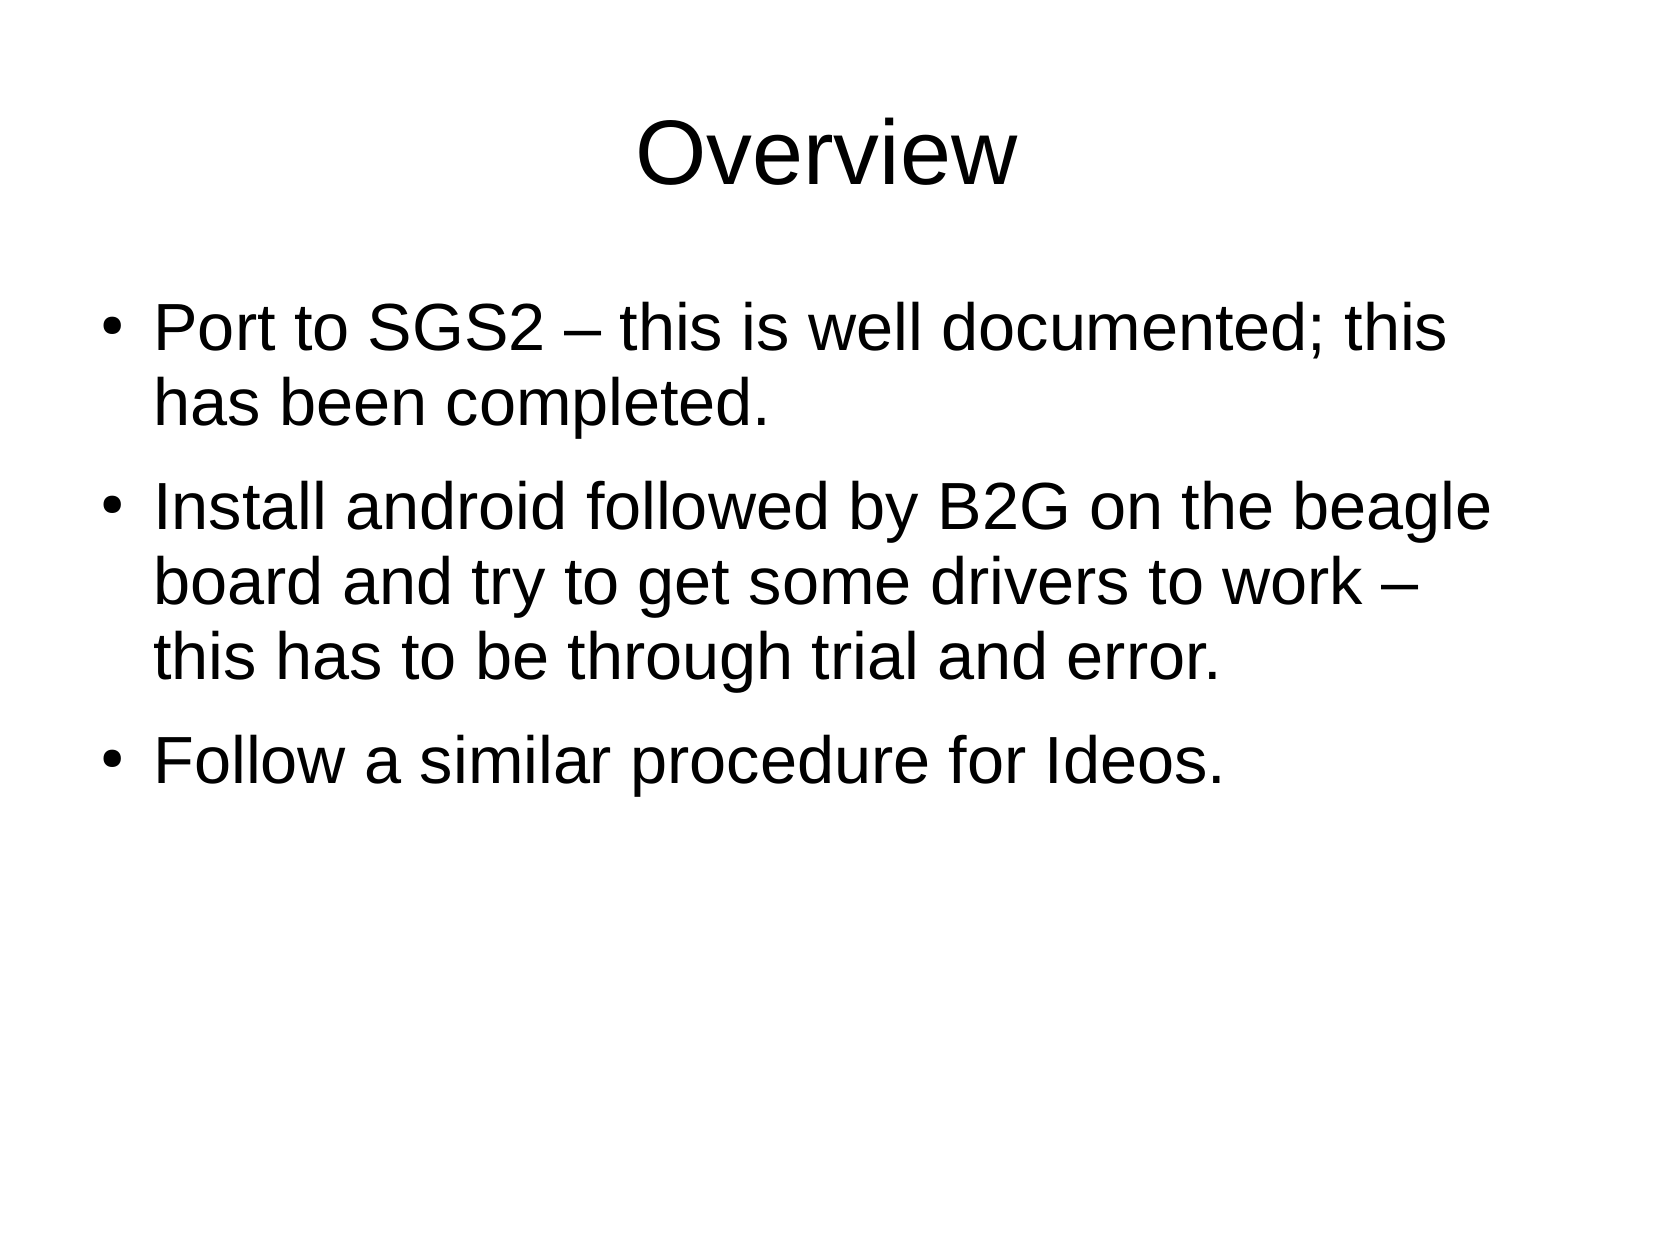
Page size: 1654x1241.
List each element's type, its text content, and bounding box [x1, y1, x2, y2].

list Port to SGS2 – this is well documented; this has been completed. Install android followed by B2G on the beagle board and try to get some drivers to work – this has to be through trial and error. Follow a similar procedure for Ideos. [82, 290, 1538, 1010]
title Overview [82, 49, 1571, 257]
